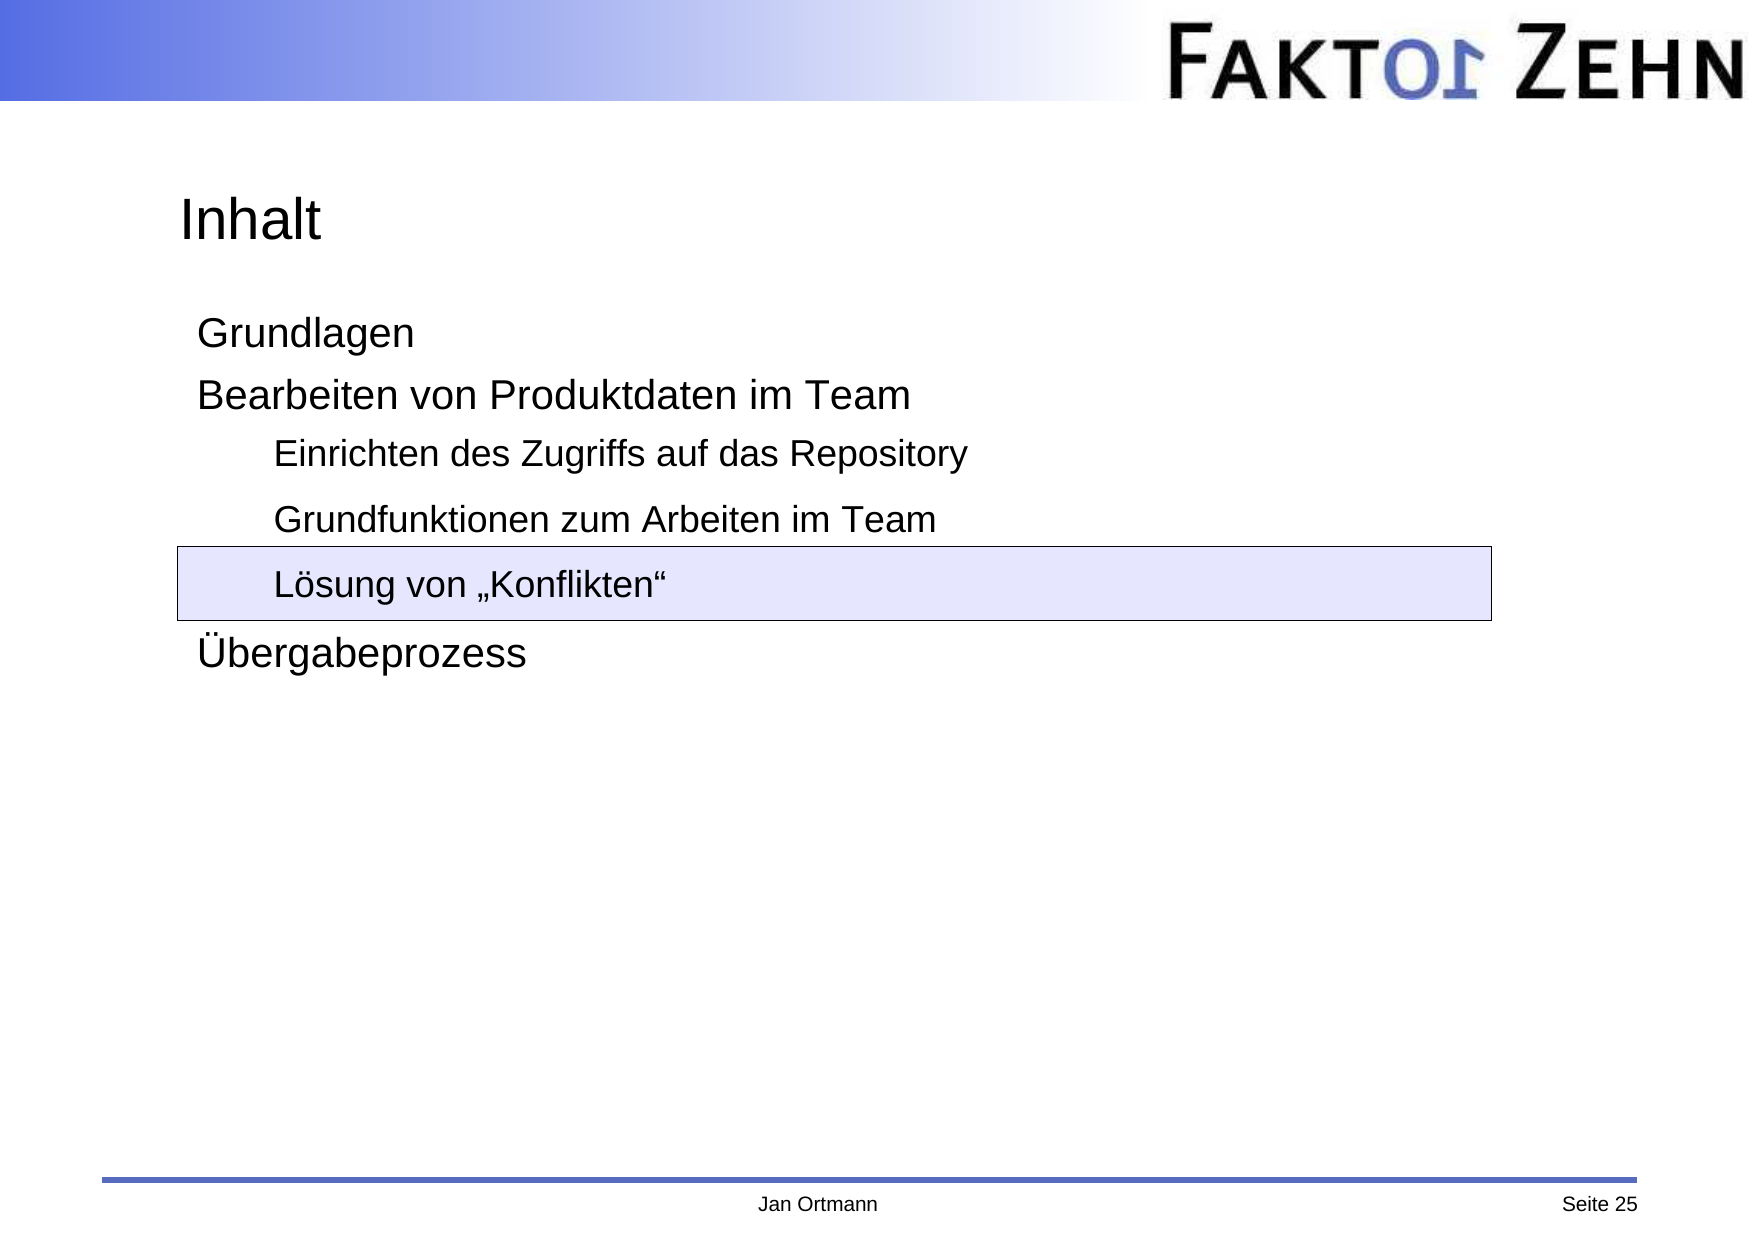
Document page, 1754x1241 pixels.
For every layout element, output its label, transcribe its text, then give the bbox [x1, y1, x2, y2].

title Inhalt [179, 142, 1576, 296]
picture [1162, 7, 1752, 100]
list Grundlagen Bearbeiten von Produktdaten im Team Einrichten des Zugriffs auf das Repository Grundfunktionen zum Arbeiten im Team Lösung von „Konflikten“ Übergabeprozess [179, 310, 1576, 1078]
